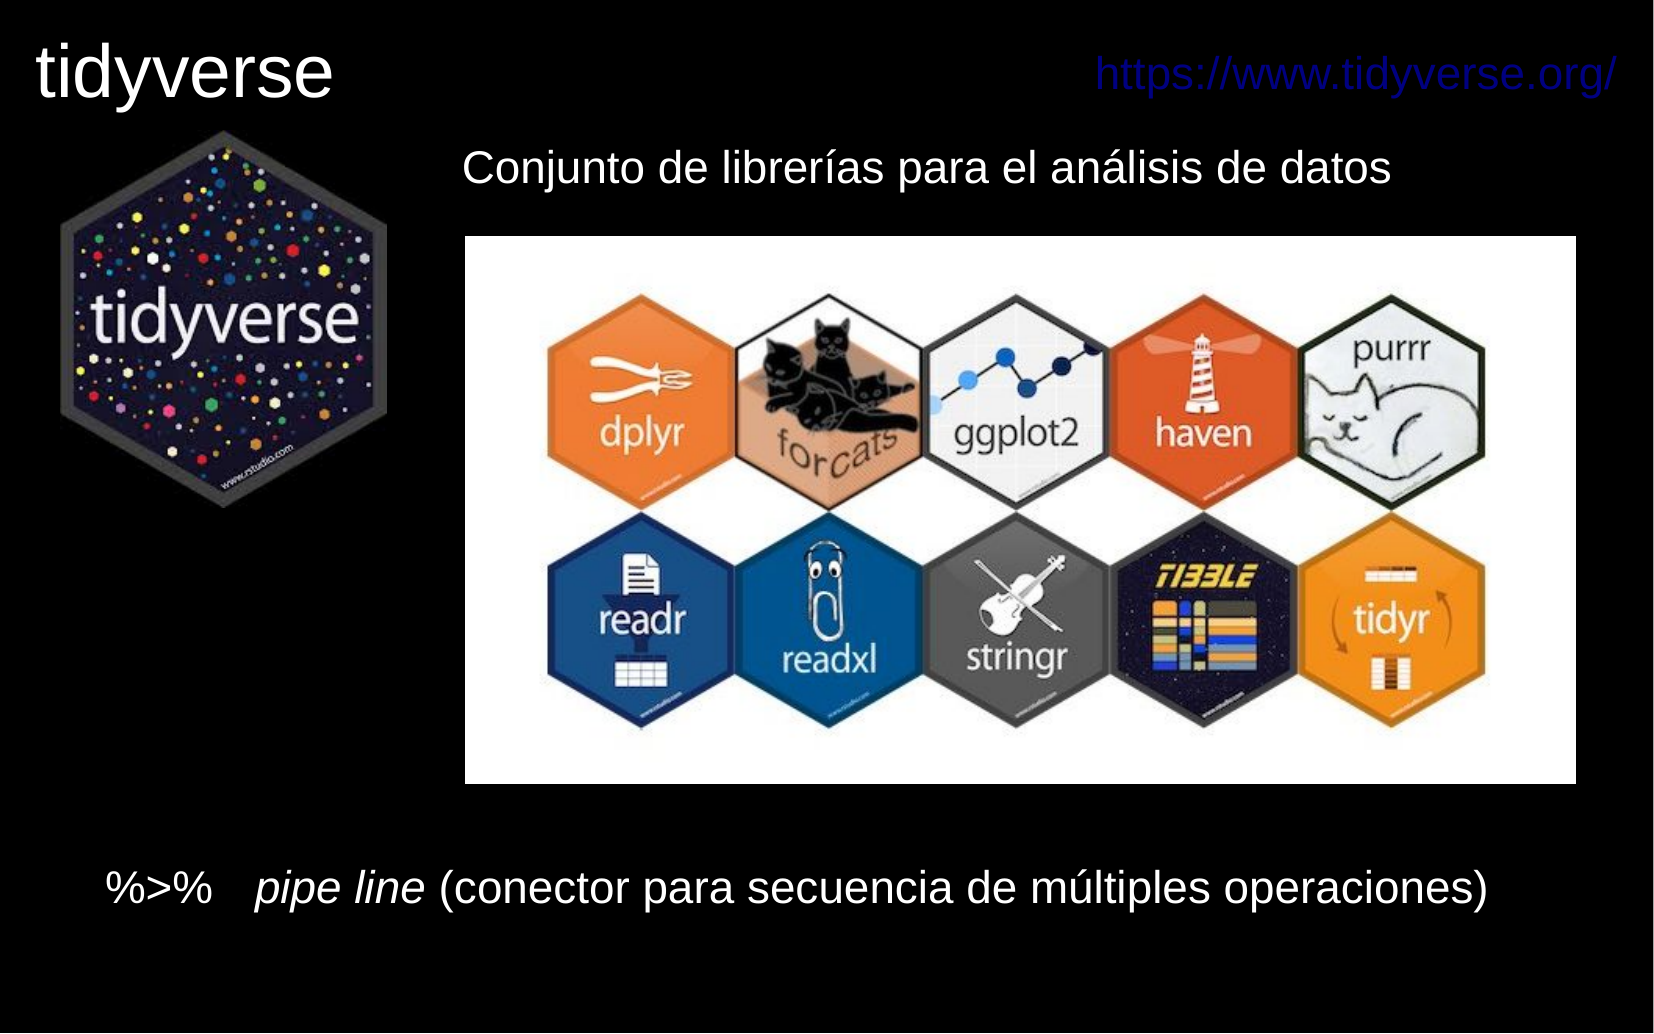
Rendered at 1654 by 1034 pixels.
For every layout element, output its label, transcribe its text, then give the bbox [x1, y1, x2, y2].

text_box tidyverse [20, 9, 424, 121]
picture [465, 236, 1576, 784]
title %>% pipe line (conector para secuencia de múltiples operaciones) [105, 793, 1591, 931]
title Conjunto de librerías para el análisis de datos [461, 62, 1576, 273]
picture [60, 130, 387, 508]
text_box https://www.tidyverse.org/ [1080, 33, 1633, 108]
